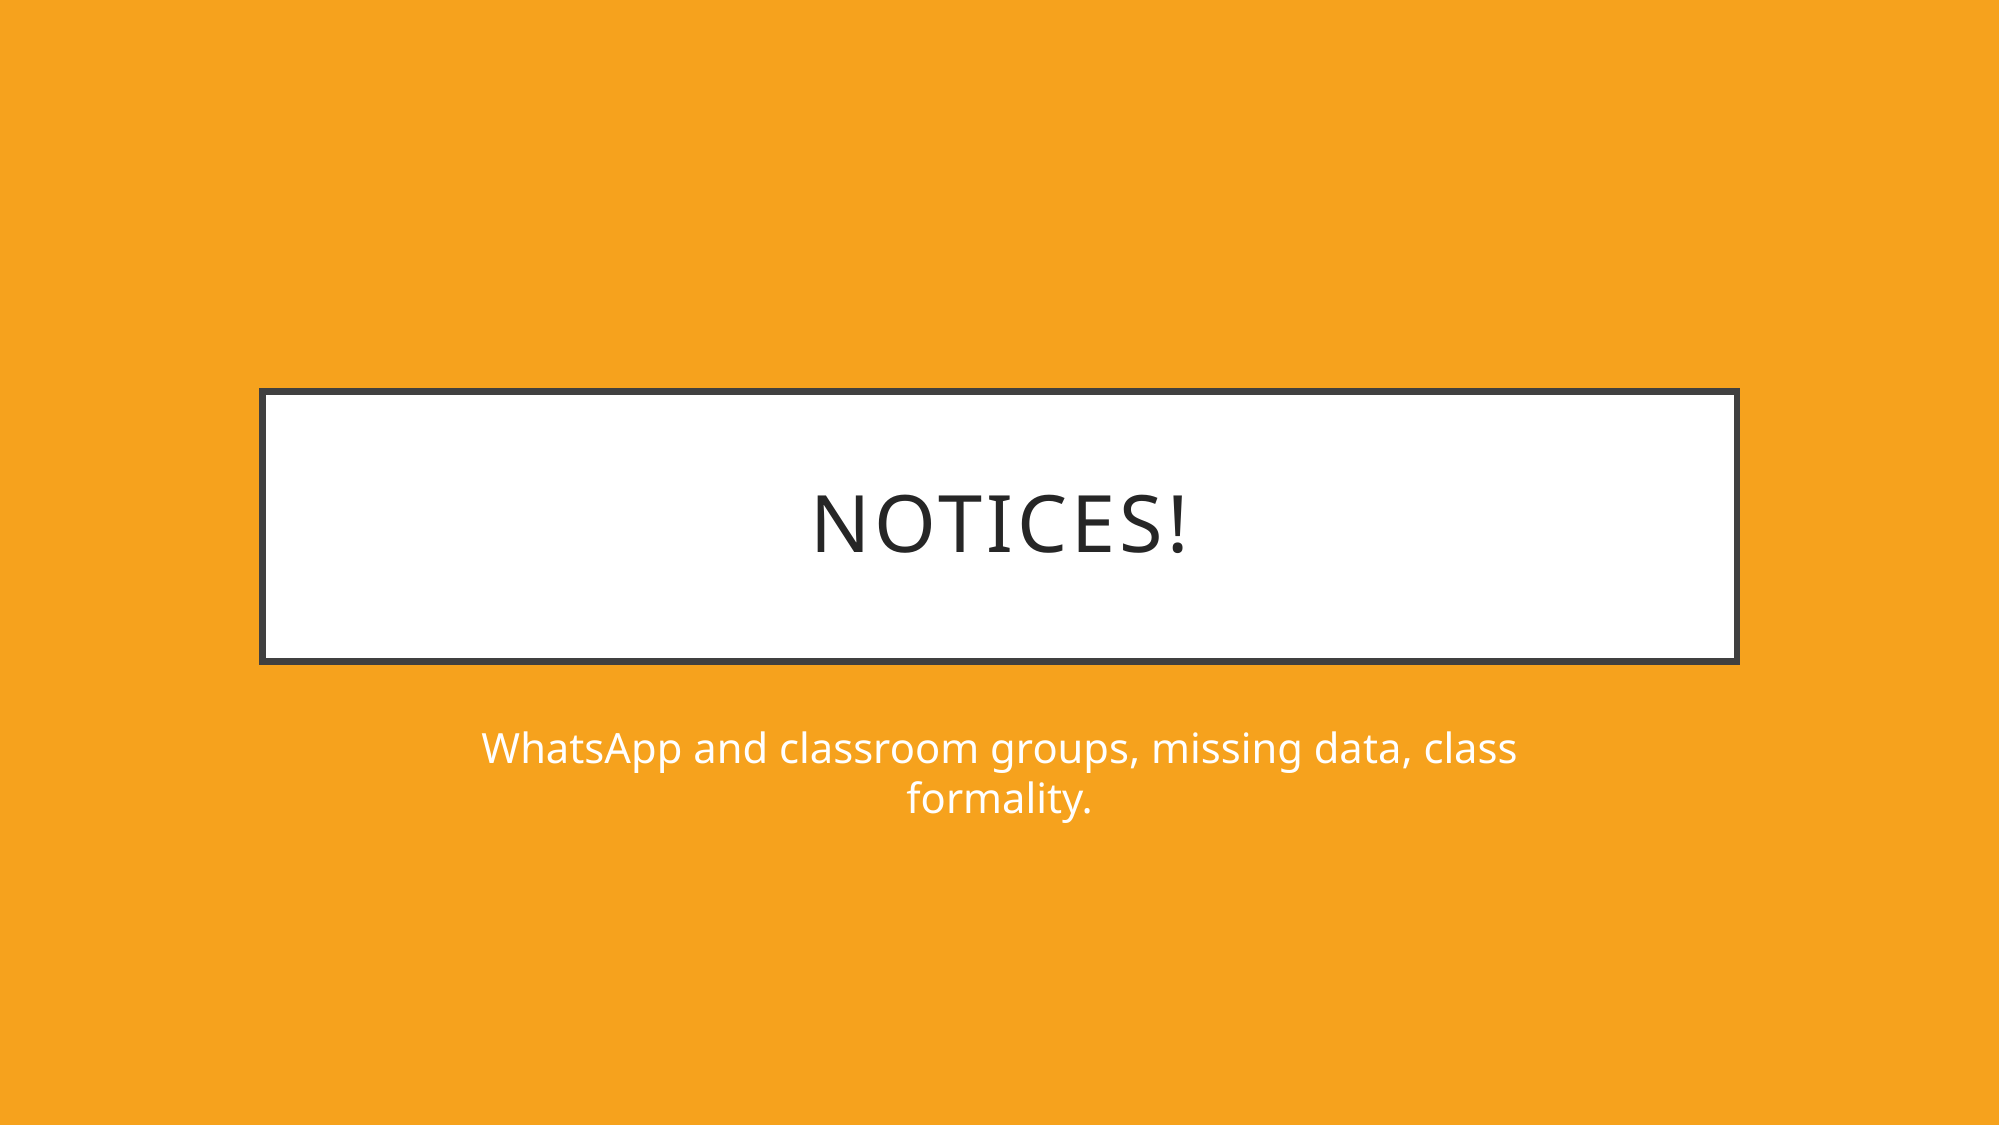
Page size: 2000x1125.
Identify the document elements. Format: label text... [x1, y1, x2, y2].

title NoticeS! [262, 391, 1737, 662]
list WhatsApp and classroom groups, missing data, class formality. [442, 713, 1558, 922]
